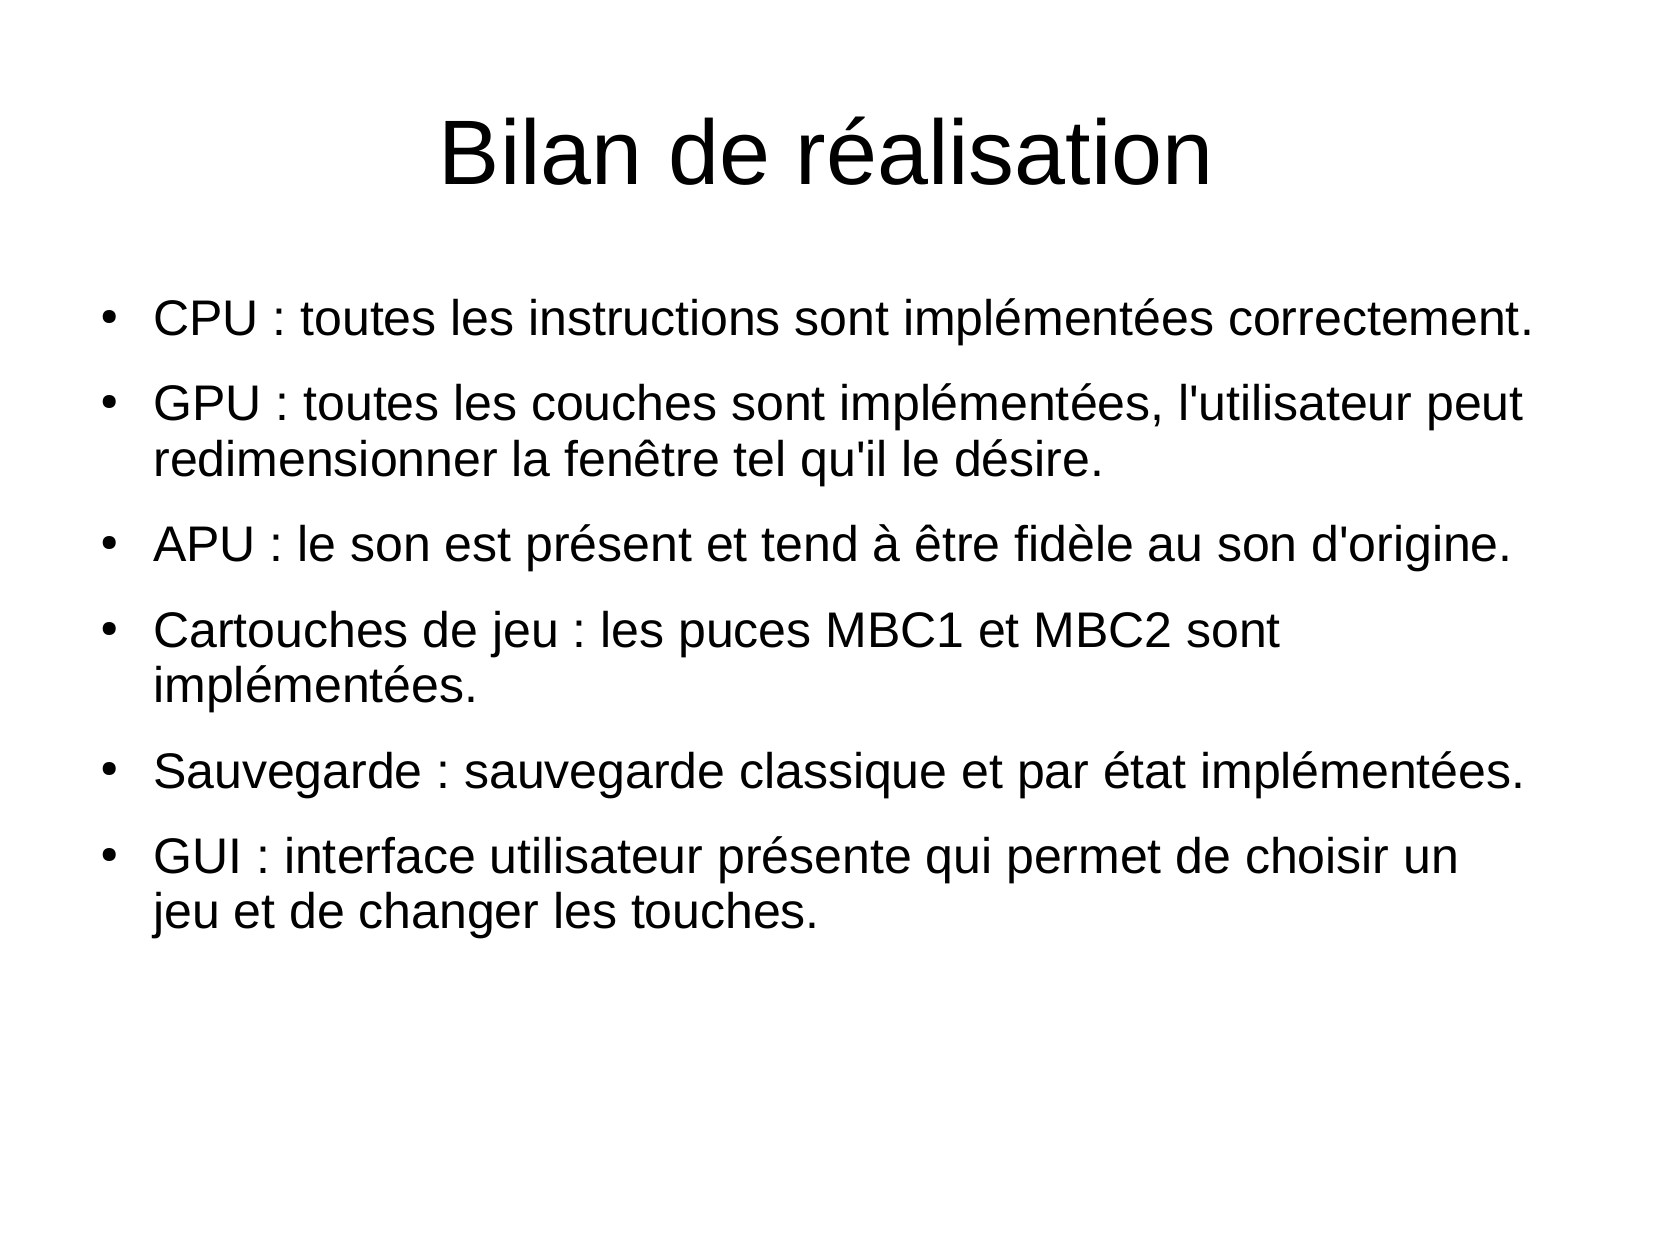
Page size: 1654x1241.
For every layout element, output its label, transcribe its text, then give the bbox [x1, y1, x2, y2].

title Bilan de réalisation [82, 49, 1571, 257]
list CPU : toutes les instructions sont implémentées correctement. GPU : toutes les couches sont implémentées, l'utilisateur peut redimensionner la fenêtre tel qu'il le désire. APU : le son est présent et tend à être fidèle au son d'origine. Cartouches de jeu : les puces MBC1 et MBC2 sont implémentées. Sauvegarde : sauvegarde classique et par état implémentées. GUI : interface utilisateur présente qui permet de choisir un jeu et de changer les touches. [82, 290, 1538, 1010]
